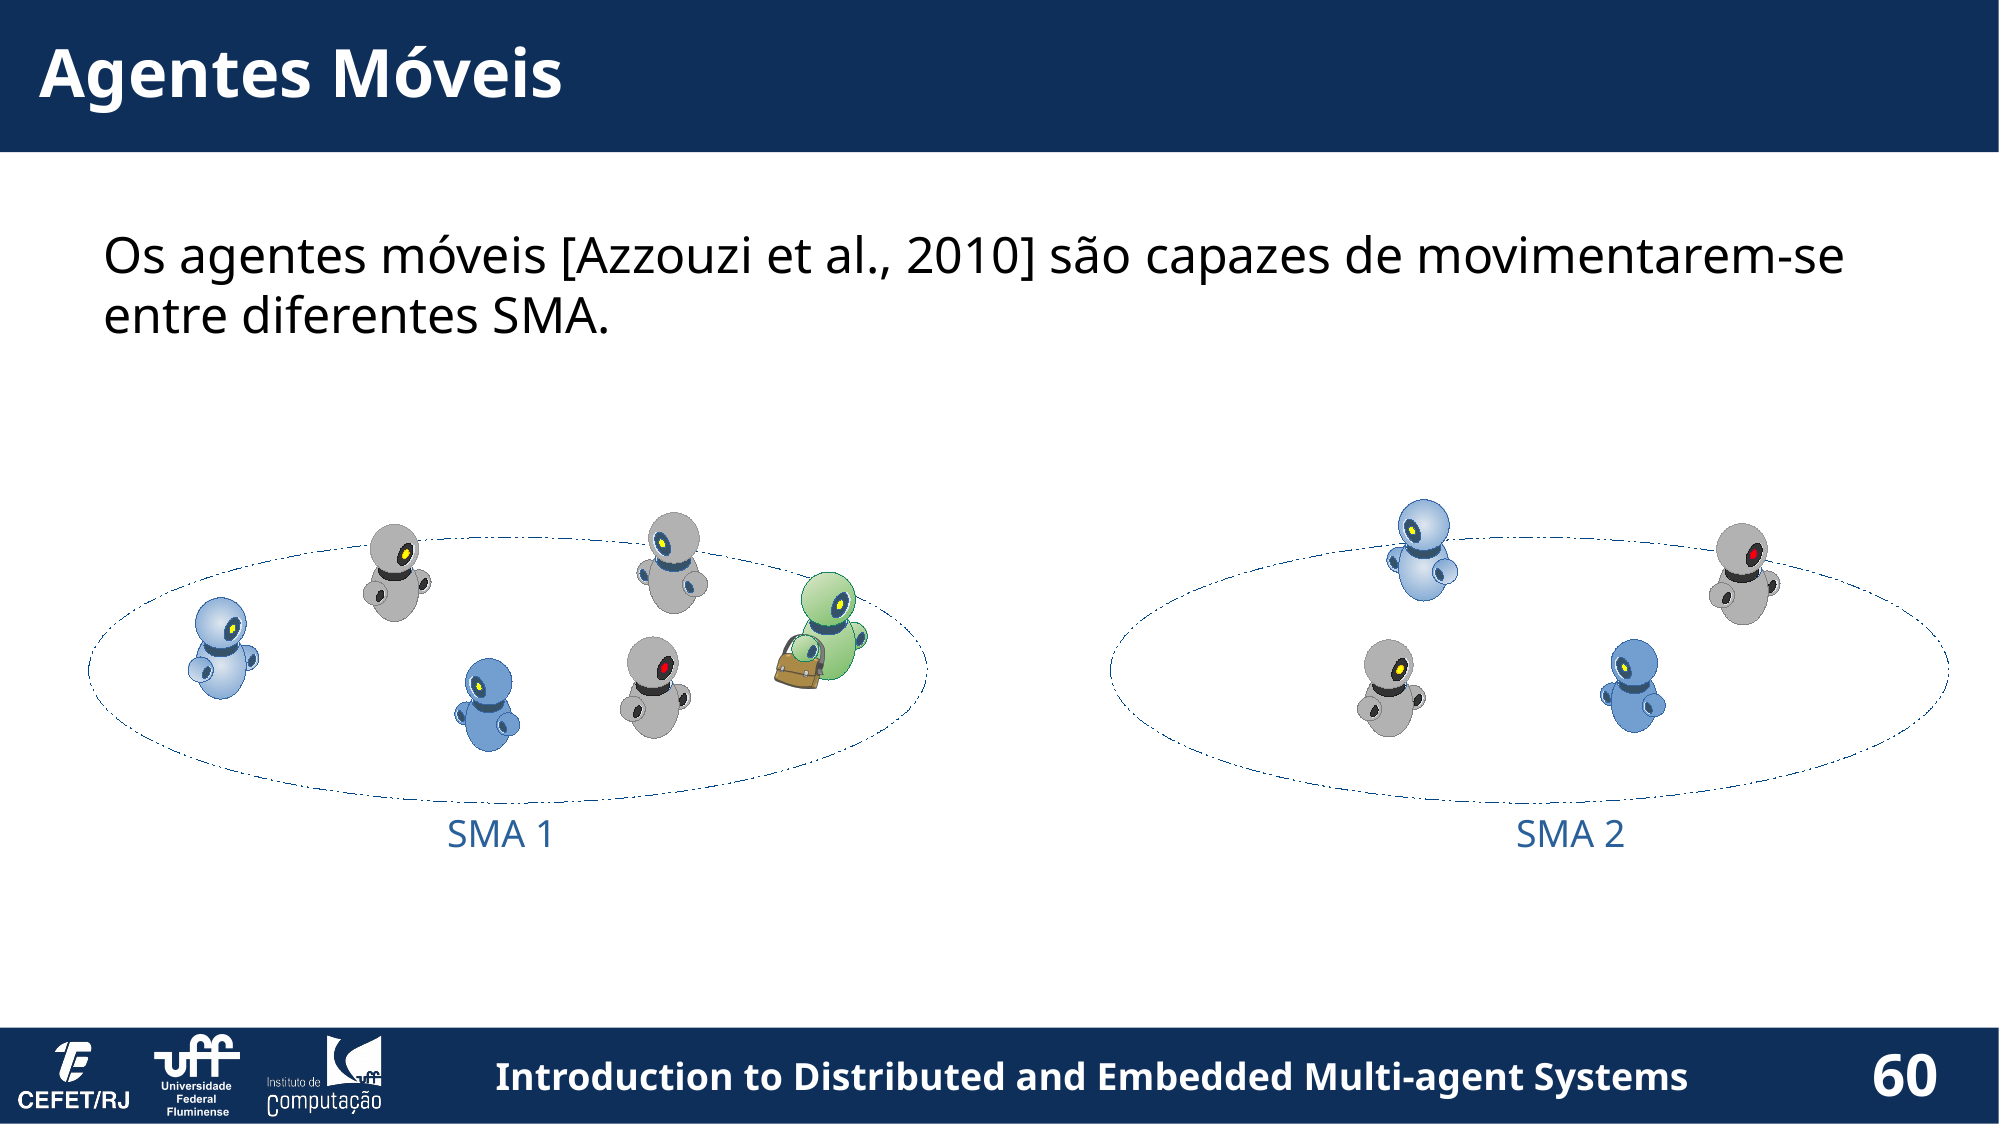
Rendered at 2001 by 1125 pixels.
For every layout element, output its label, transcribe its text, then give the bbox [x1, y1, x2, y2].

text_box Os agentes móveis [Azzouzi et al., 2010] são capazes de movimentarem-se entre diferentes SMA. [88, 216, 1947, 352]
text_box [791, 572, 868, 681]
text_box [1600, 639, 1666, 733]
text_box SMA 1 [324, 803, 680, 863]
text_box [1357, 639, 1426, 737]
text_box [620, 636, 691, 739]
picture [265, 1033, 383, 1117]
text_box [363, 524, 432, 622]
text_box [1709, 523, 1781, 625]
text_box Agentes Móveis [25, 23, 1999, 119]
text_box SMA 2 [1393, 803, 1748, 863]
text_box [636, 512, 708, 614]
text_box [454, 658, 520, 752]
picture [774, 634, 825, 689]
picture [18, 1021, 129, 1125]
picture [153, 1033, 241, 1121]
text_box [188, 597, 259, 700]
text_box [1386, 499, 1458, 602]
